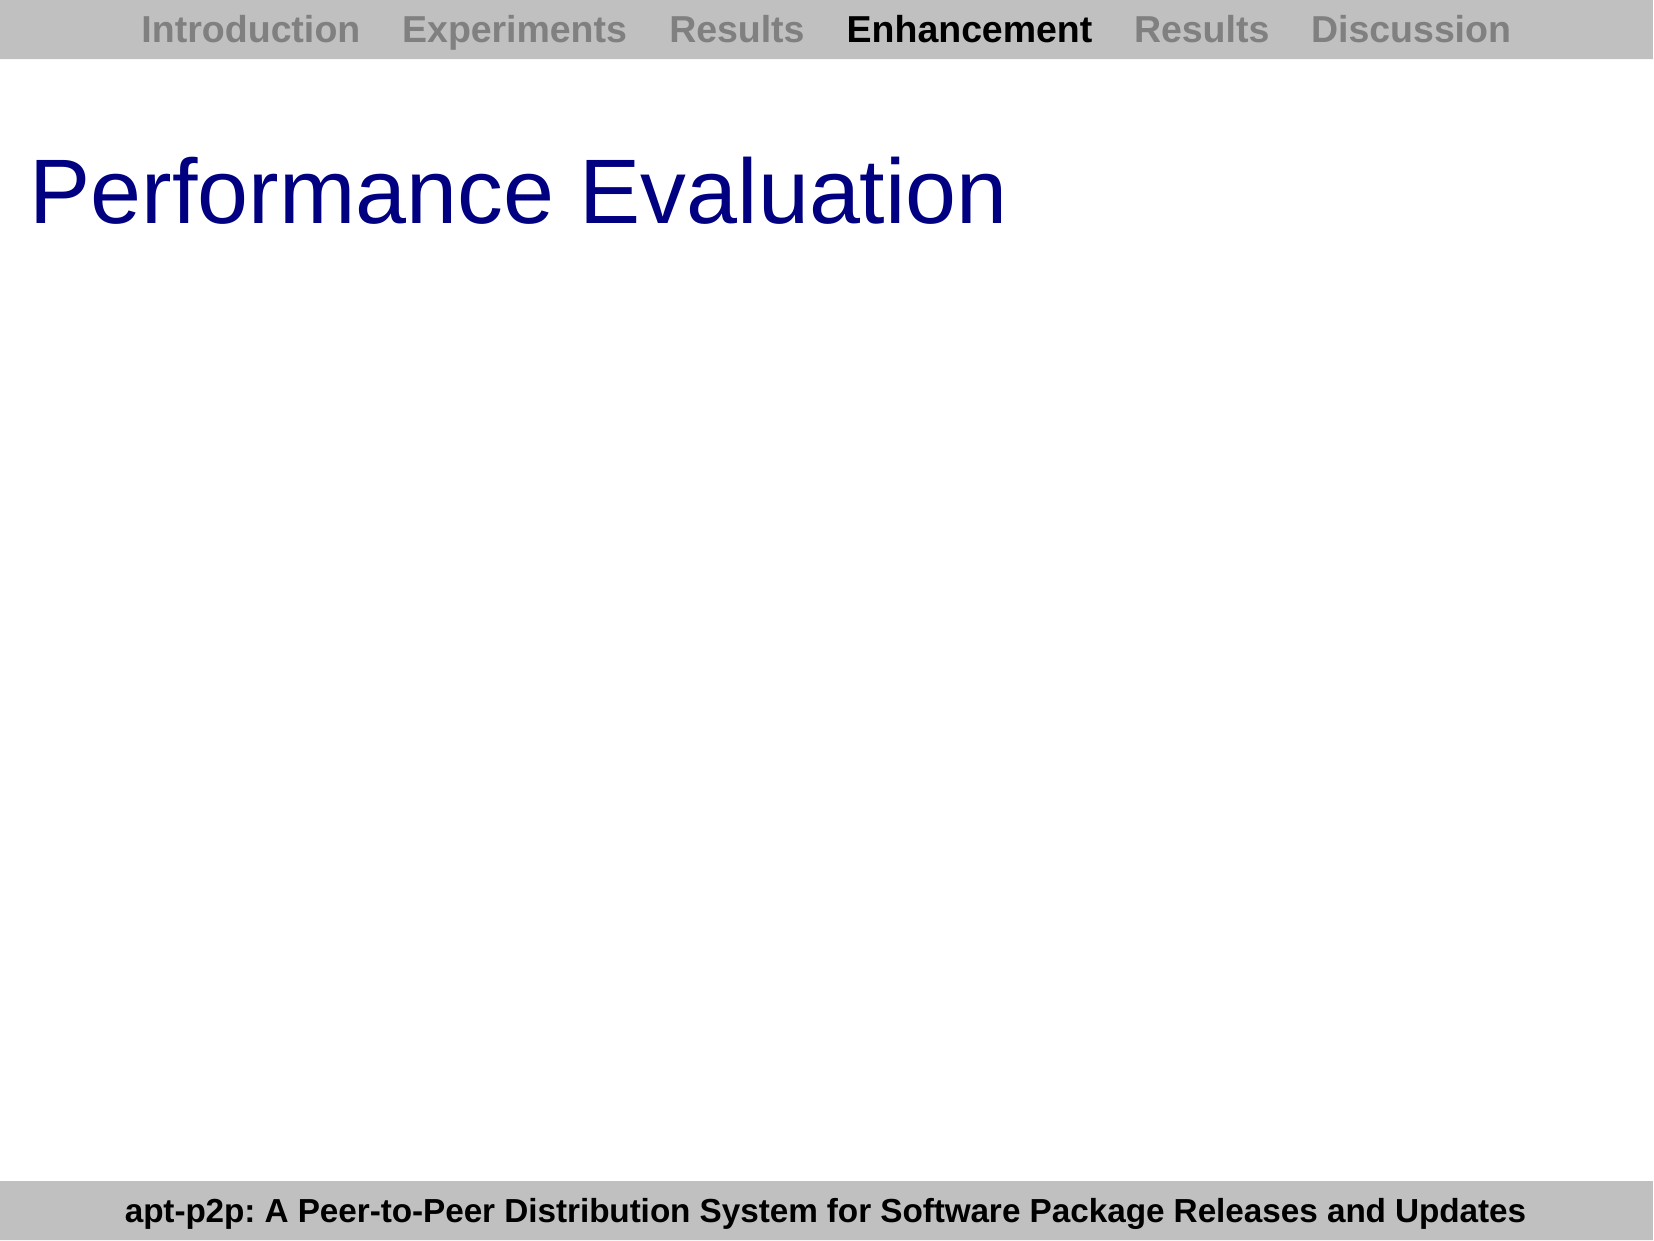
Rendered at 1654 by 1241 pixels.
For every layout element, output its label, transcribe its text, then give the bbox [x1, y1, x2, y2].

title Performance Evaluation [29, 88, 1536, 296]
